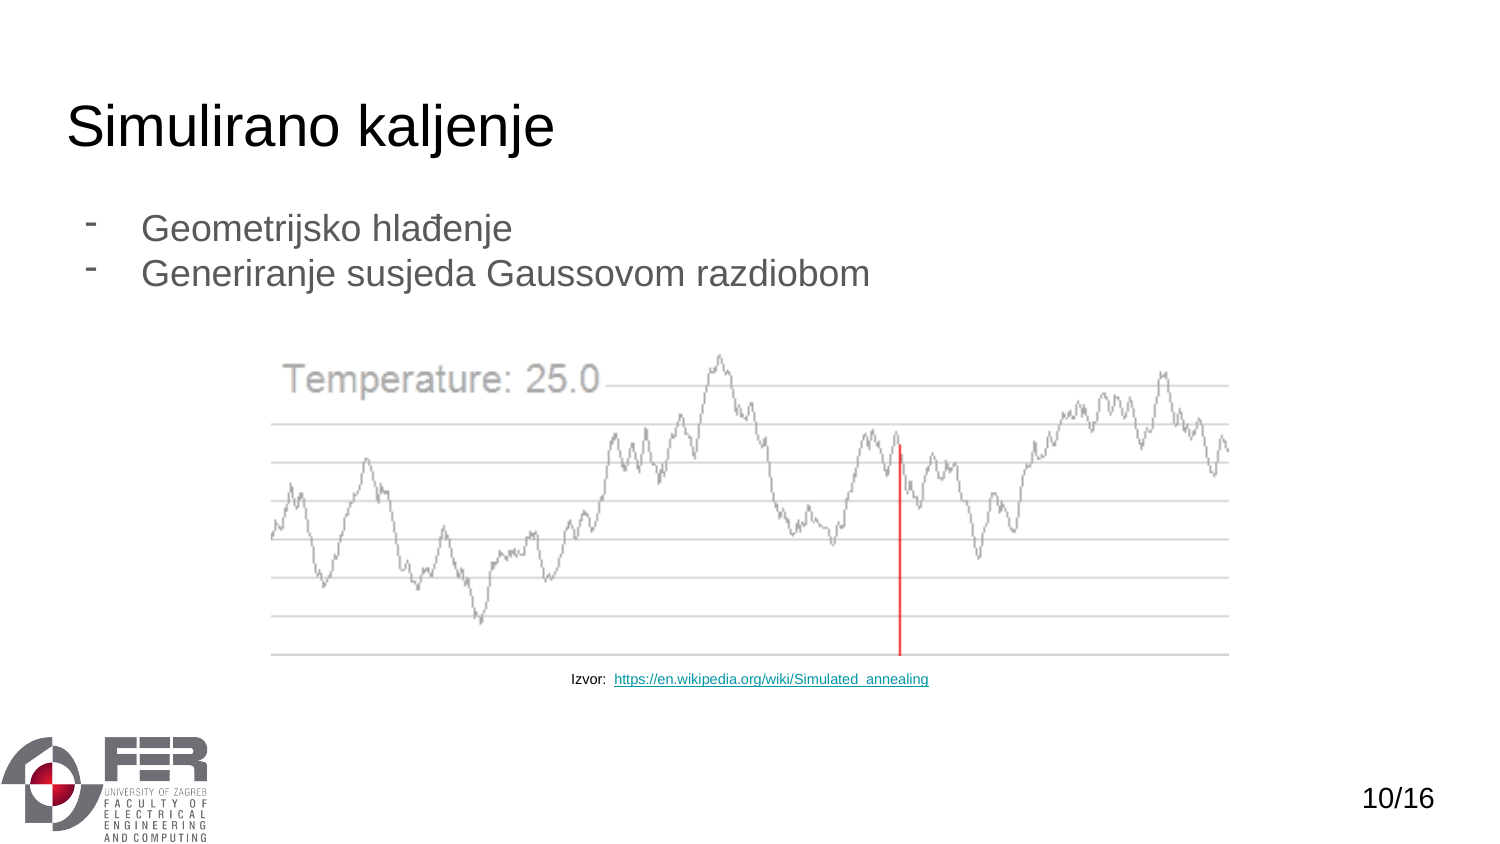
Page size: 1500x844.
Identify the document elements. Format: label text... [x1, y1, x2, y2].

title Simulirano kaljenje [51, 72, 1449, 167]
picture [271, 347, 1229, 656]
slide_number <number>/16 [1346, 764, 1480, 830]
list Geometrijsko hlađenje Generiranje susjeda Gaussovom razdiobom [51, 189, 1449, 750]
text_box Izvor: https://en.wikipedia.org/wiki/Simulated_annealing [416, 655, 1084, 703]
picture [0, 736, 208, 844]
